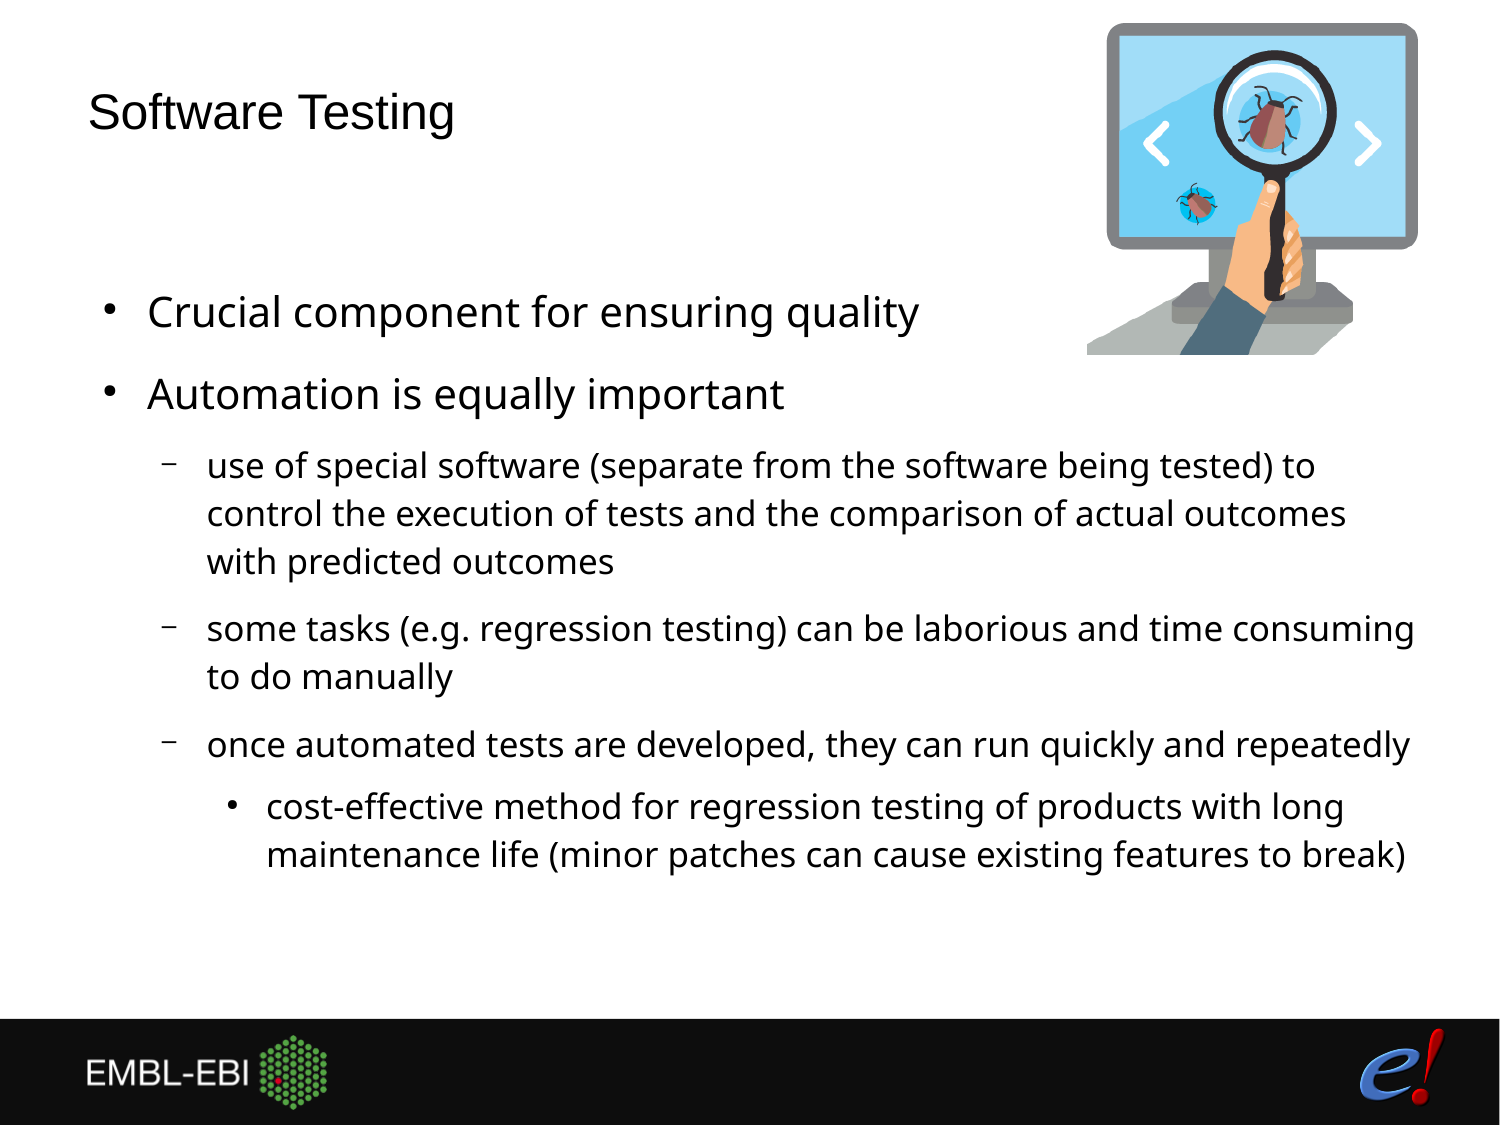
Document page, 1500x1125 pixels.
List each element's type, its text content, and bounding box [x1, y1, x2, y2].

picture [1357, 1026, 1448, 1112]
title Software Testing [87, 50, 1023, 175]
picture [1023, 11, 1477, 355]
list Crucial component for ensuring quality Automation is equally important use of special software (separate from the software being tested) to control the execution of tests and the comparison of actual outcomes with predicted outcomes some tasks (e.g. regression testing) can be laborious and time consuming to do manually once automated tests are developed, they can run quickly and repeatedly cost-effective method for regression testing of products with long maintenance life (minor patches can cause existing features to break) [87, 200, 1425, 914]
picture [87, 1035, 327, 1110]
